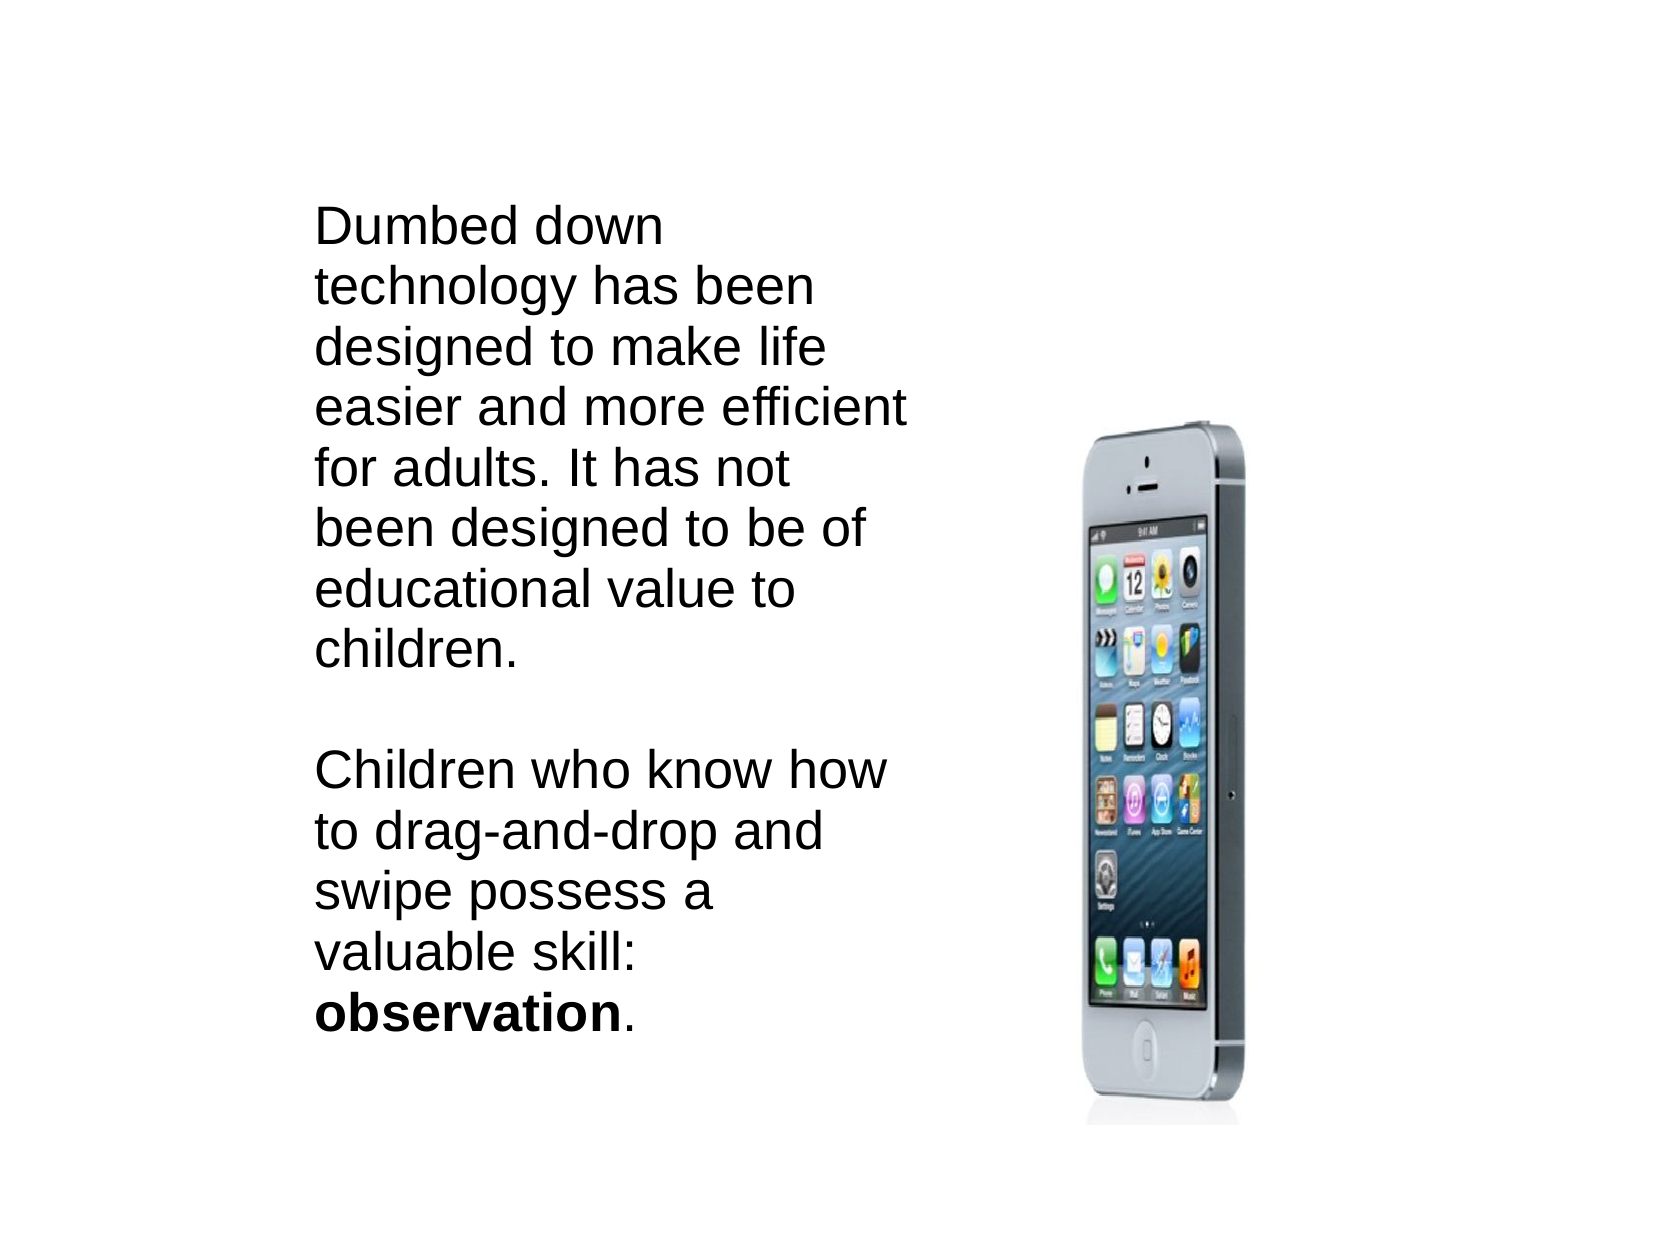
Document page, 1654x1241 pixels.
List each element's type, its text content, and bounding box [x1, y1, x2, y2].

text_box Dumbed down technology has been designed to make life easier and more efficient for adults. It has not been designed to be of educational value to children. Children who know how to drag-and-drop and swipe possess a valuable skill: observation. [300, 187, 938, 1051]
picture [730, 374, 1613, 1126]
